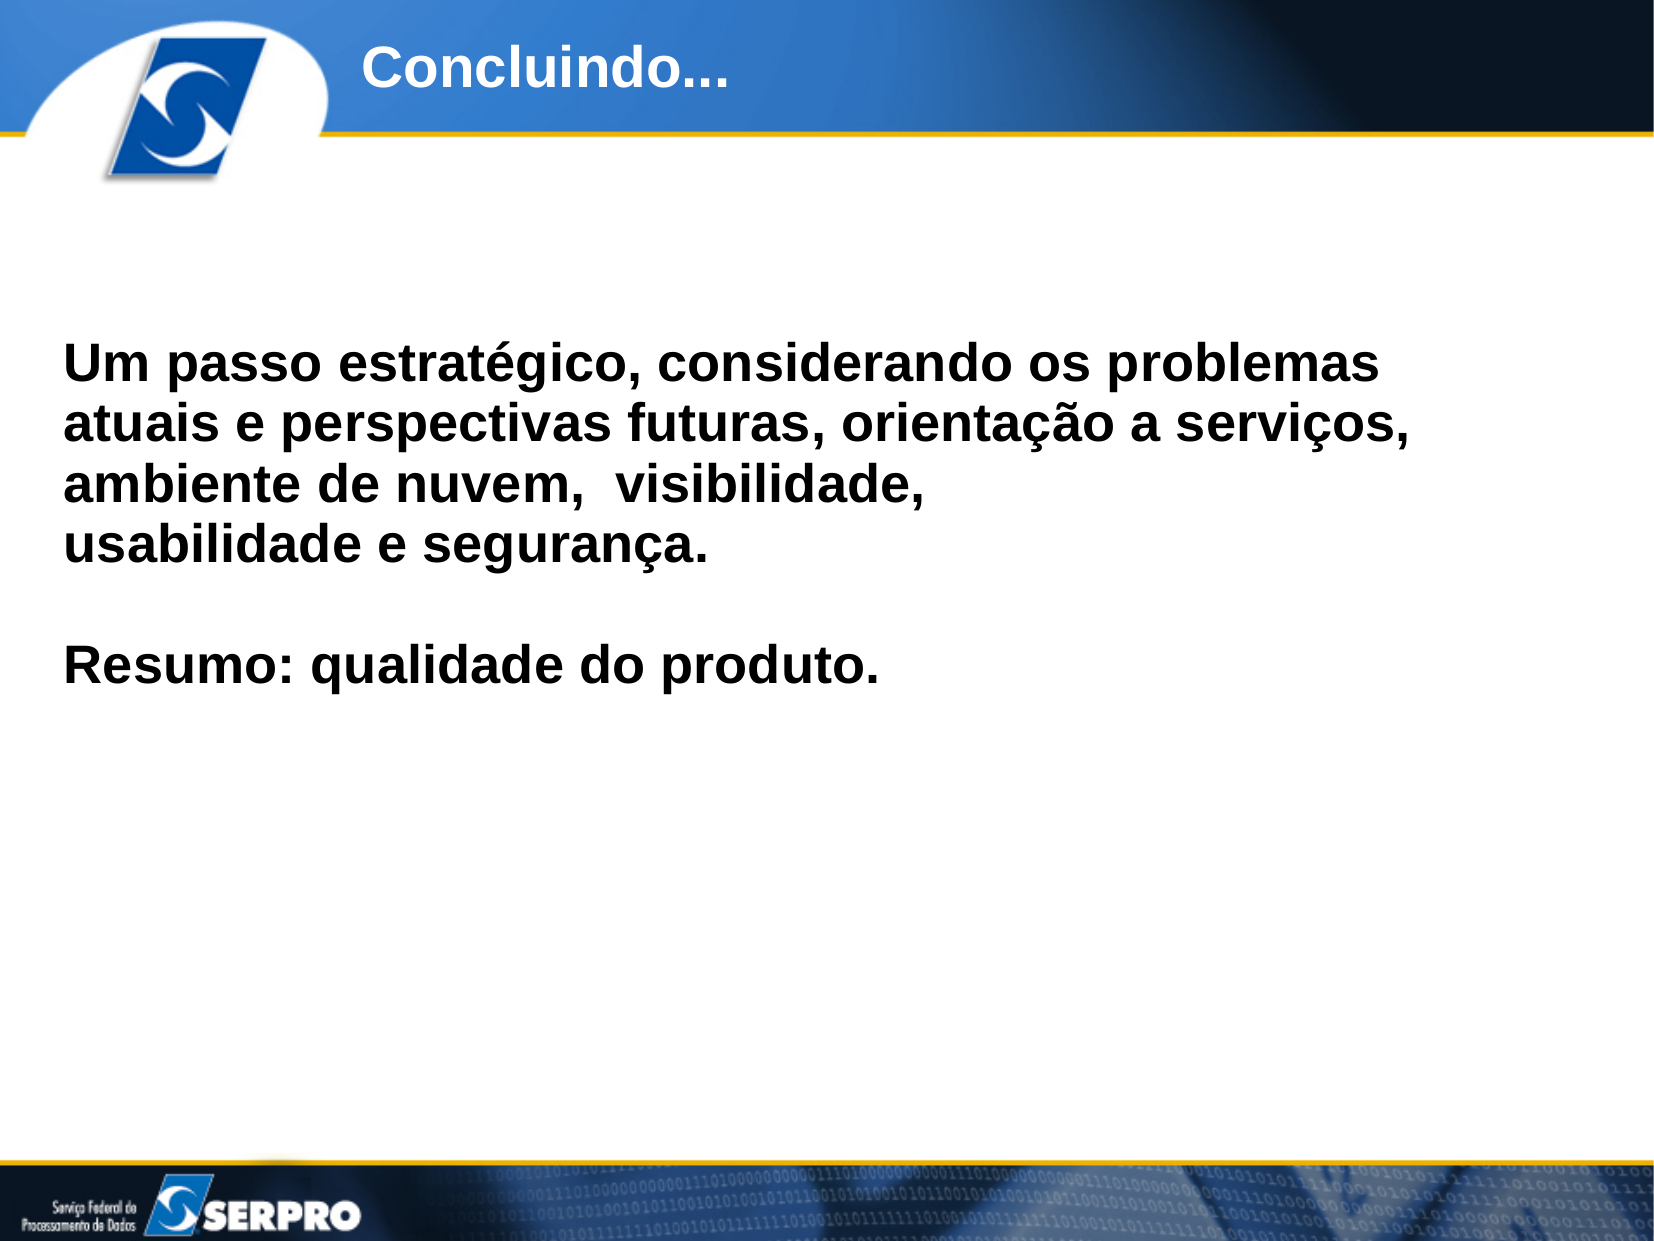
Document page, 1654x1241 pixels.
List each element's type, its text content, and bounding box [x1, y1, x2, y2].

title Concluindo... [361, 32, 1603, 102]
picture [0, 0, 1654, 1241]
text_box Um passo estratégico, considerando os problemas atuais e perspectivas futuras, orientação a serviços, ambiente de nuvem, visibilidade, usabilidade e segurança. Resumo: qualidade do produto. [48, 324, 1428, 709]
